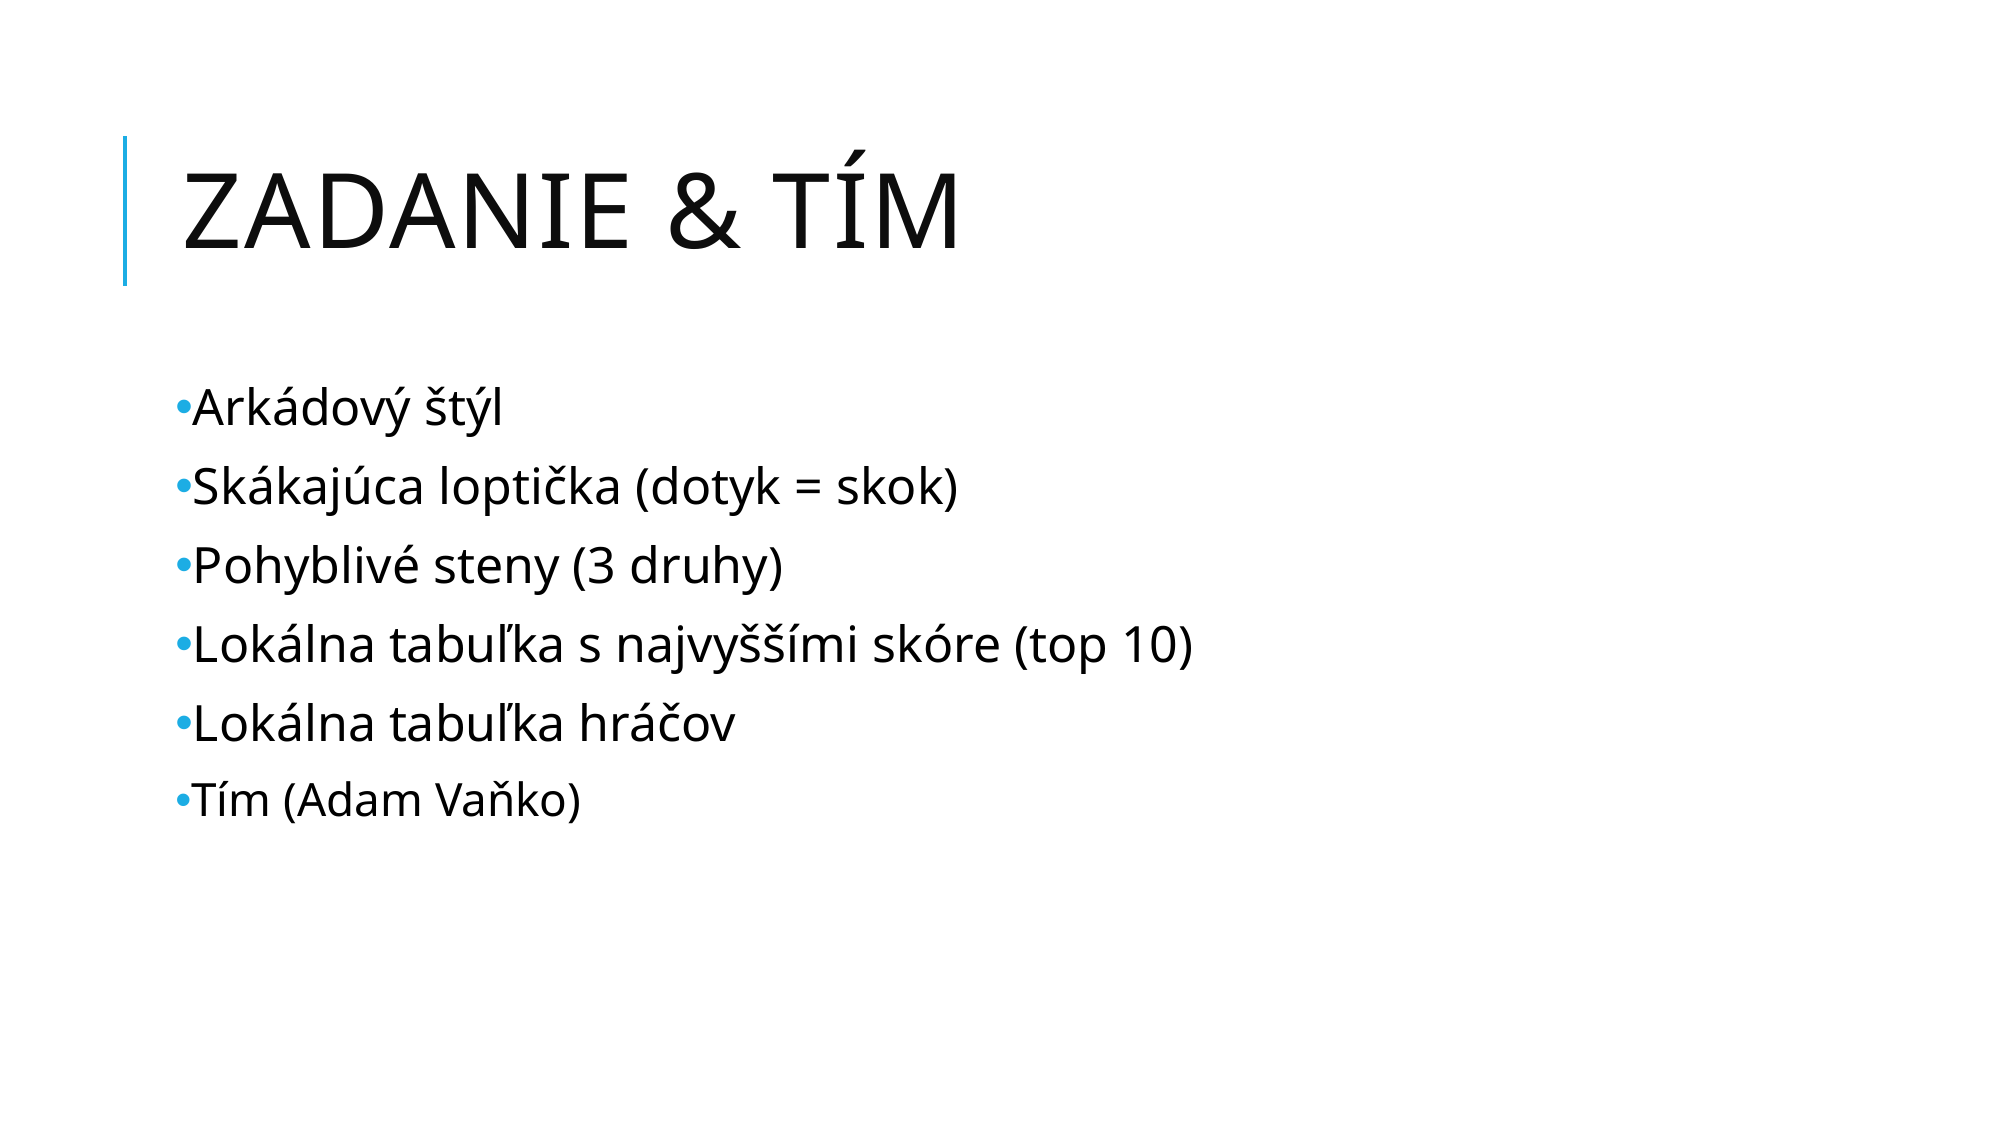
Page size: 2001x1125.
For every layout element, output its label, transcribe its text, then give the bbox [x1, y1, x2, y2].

title Zadanie & TÍM [168, 96, 1763, 343]
list Arkádový štýl Skákajúca loptička (dotyk = skok) Pohyblivé steny (3 druhy) Lokálna tabuľka s najvyššími skóre (top 10) Lokálna tabuľka hráčov Tím (Adam Vaňko) [168, 375, 1763, 1036]
